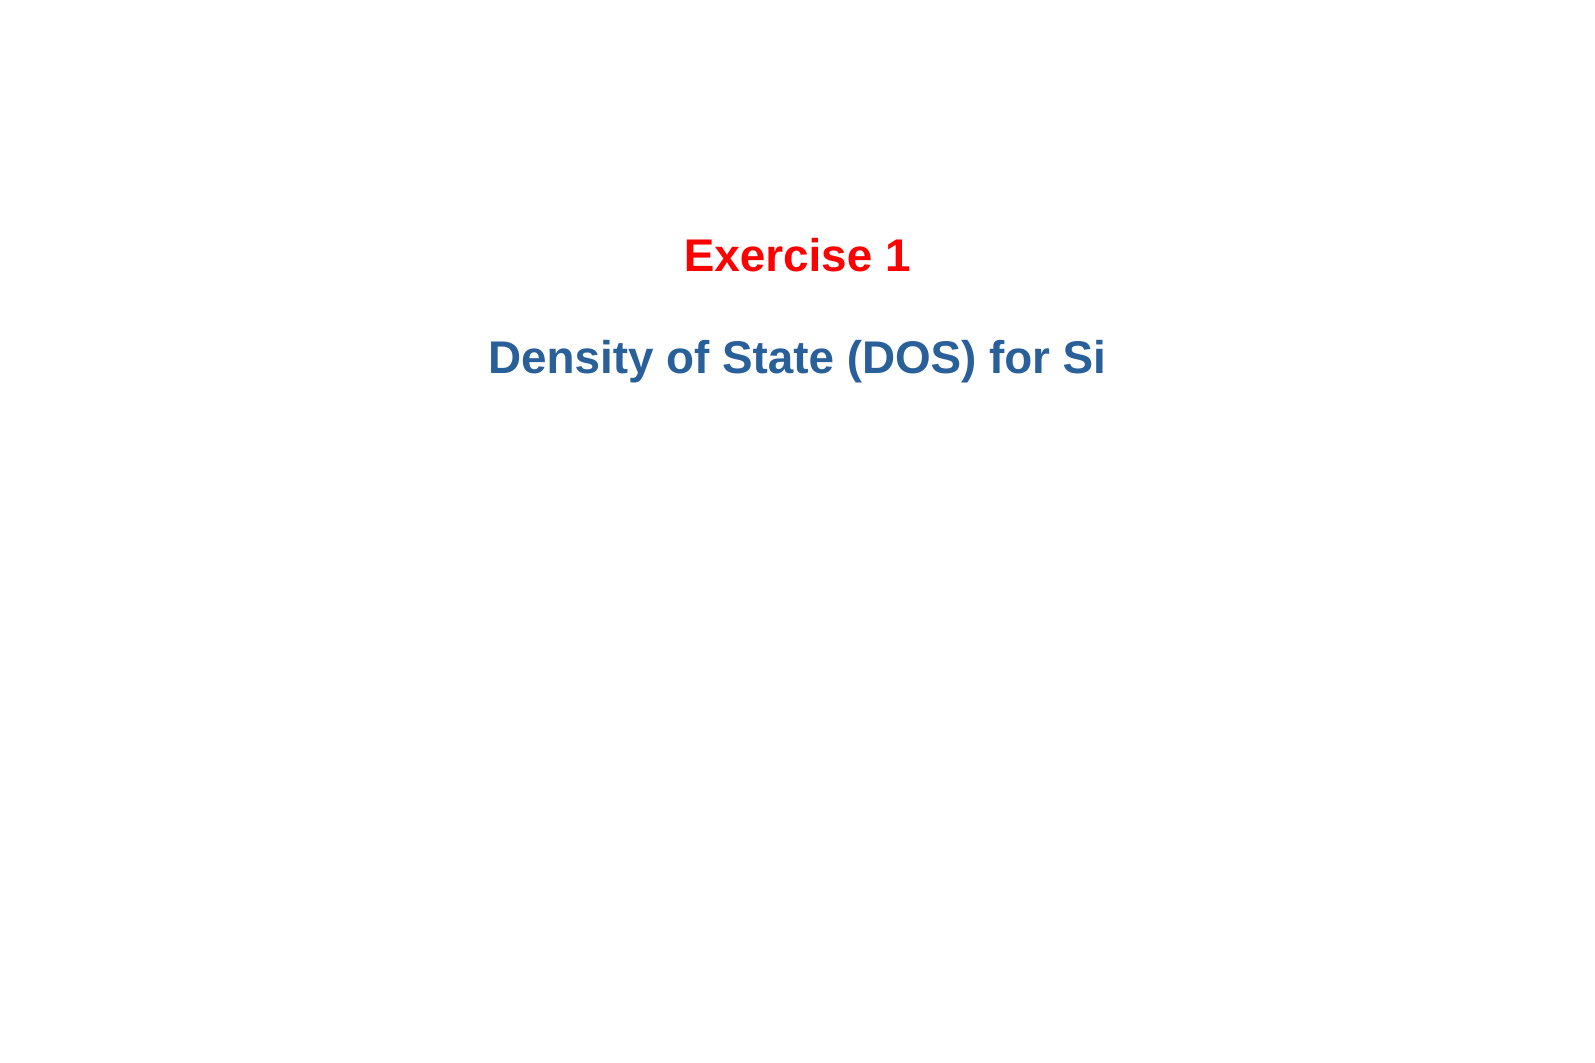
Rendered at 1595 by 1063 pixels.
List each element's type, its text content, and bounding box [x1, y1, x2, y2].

text_box Density of State (DOS) for Si [207, 324, 1388, 400]
text_box Exercise 1 [207, 222, 1388, 299]
